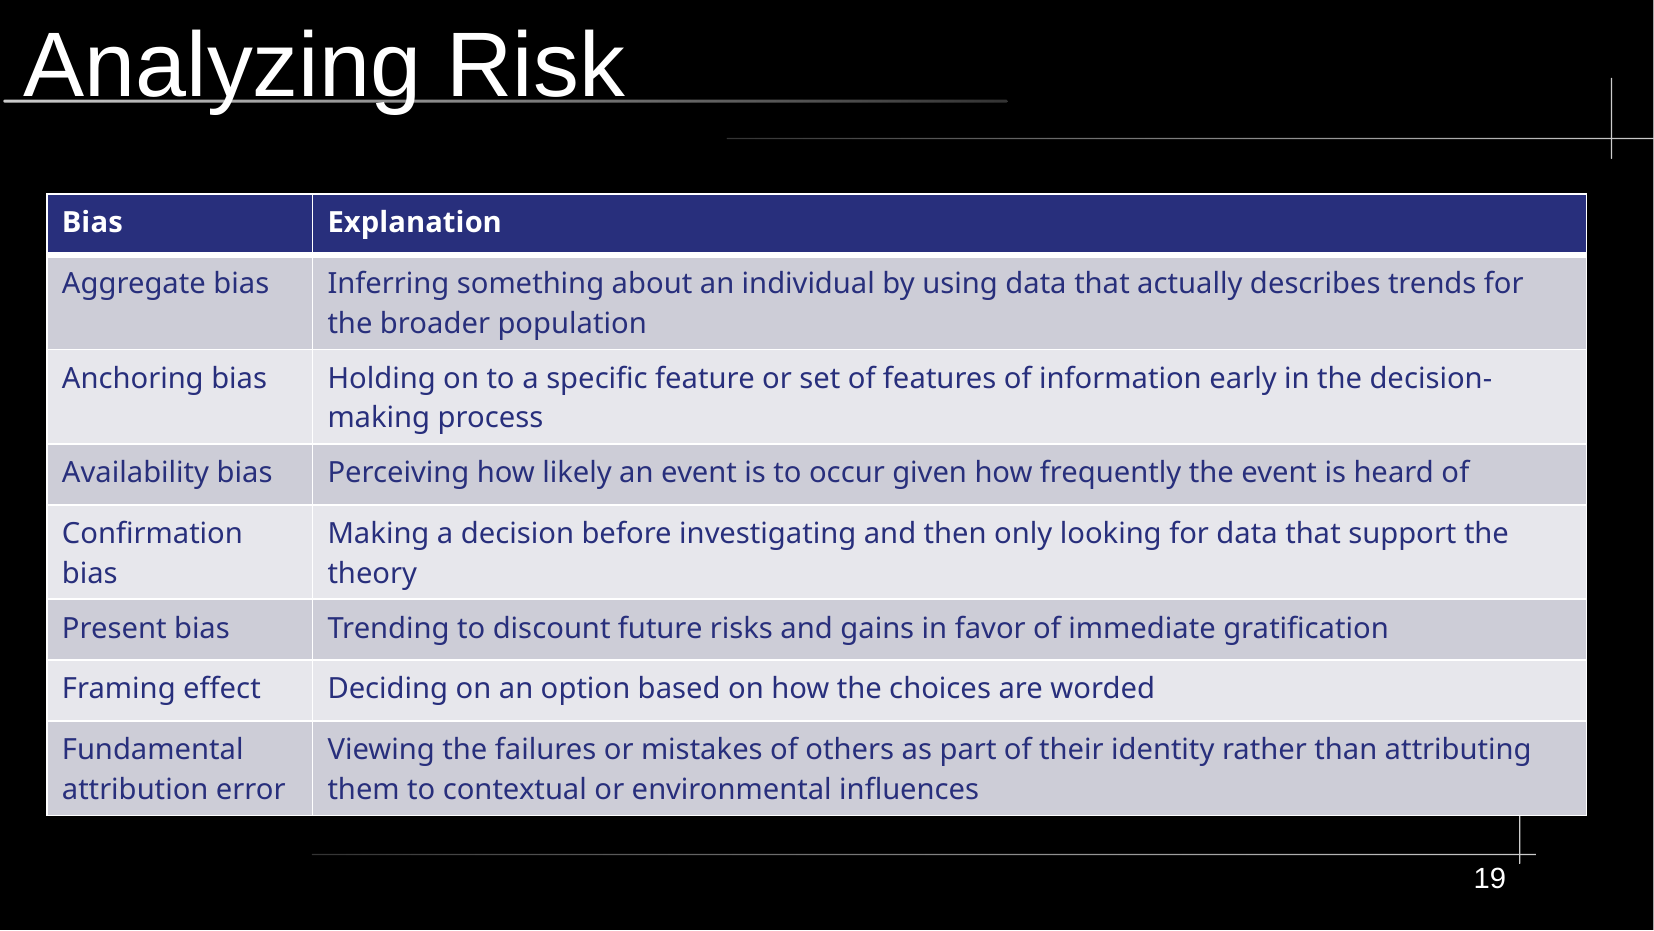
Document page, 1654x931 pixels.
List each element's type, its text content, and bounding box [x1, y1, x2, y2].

table_header Bias [48, 195, 312, 252]
table_header Explanation [313, 195, 1586, 252]
table_cell Making a decision before investigating and then only looking for data that support the theory [313, 506, 1586, 598]
table_cell Aggregate bias [48, 258, 312, 349]
table_cell Present bias [48, 600, 312, 659]
table_cell Fundamental attribution error [48, 722, 312, 815]
table_cell Framing effect [48, 661, 312, 720]
table_cell Holding on to a specific feature or set of features of information early in the decision-making process [313, 350, 1586, 443]
table_cell Deciding on an option based on how the choices are worded [313, 661, 1586, 720]
table_cell Perceiving how likely an event is to occur given how frequently the event is heard of [313, 445, 1586, 504]
table_cell Viewing the failures or mistakes of others as part of their identity rather than attributing them to contextual or environmental influences [313, 722, 1586, 815]
table_cell Confirmation bias [48, 506, 312, 598]
table_cell Inferring something about an individual by using data that actually describes trends for the broader population [313, 258, 1586, 349]
table_cell Availability bias [48, 445, 312, 504]
table_cell Anchoring bias [48, 350, 312, 443]
title Analyzing Risk [23, 11, 1589, 119]
table_cell Trending to discount future risks and gains in favor of immediate gratification [313, 600, 1586, 659]
